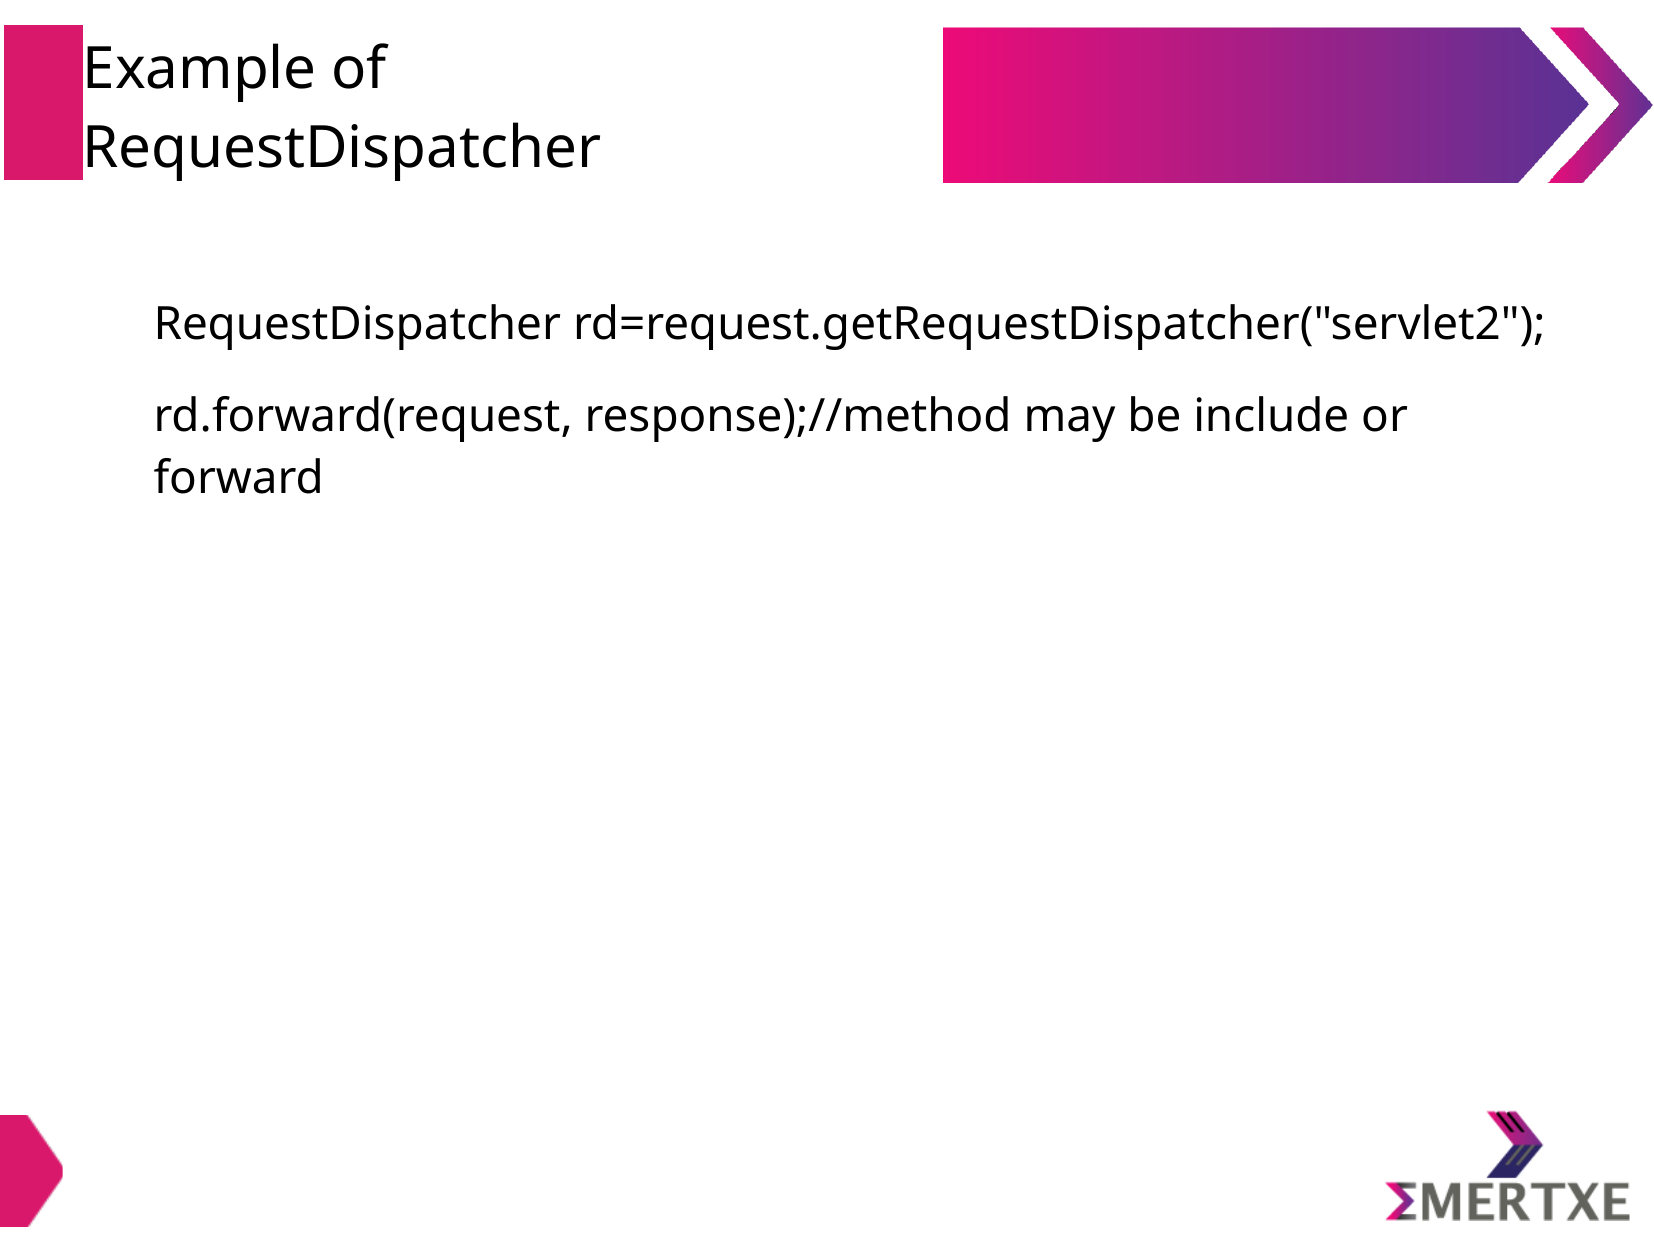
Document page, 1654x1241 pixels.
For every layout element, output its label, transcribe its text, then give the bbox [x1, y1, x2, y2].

picture [1385, 1107, 1631, 1221]
list RequestDispatcher rd=request.getRequestDispatcher("servlet2"); rd.forward(request, response);//method may be include or forward [82, 290, 1571, 1010]
title Example of RequestDispatcher [82, 2, 1571, 210]
picture [1571, 27, 1653, 183]
